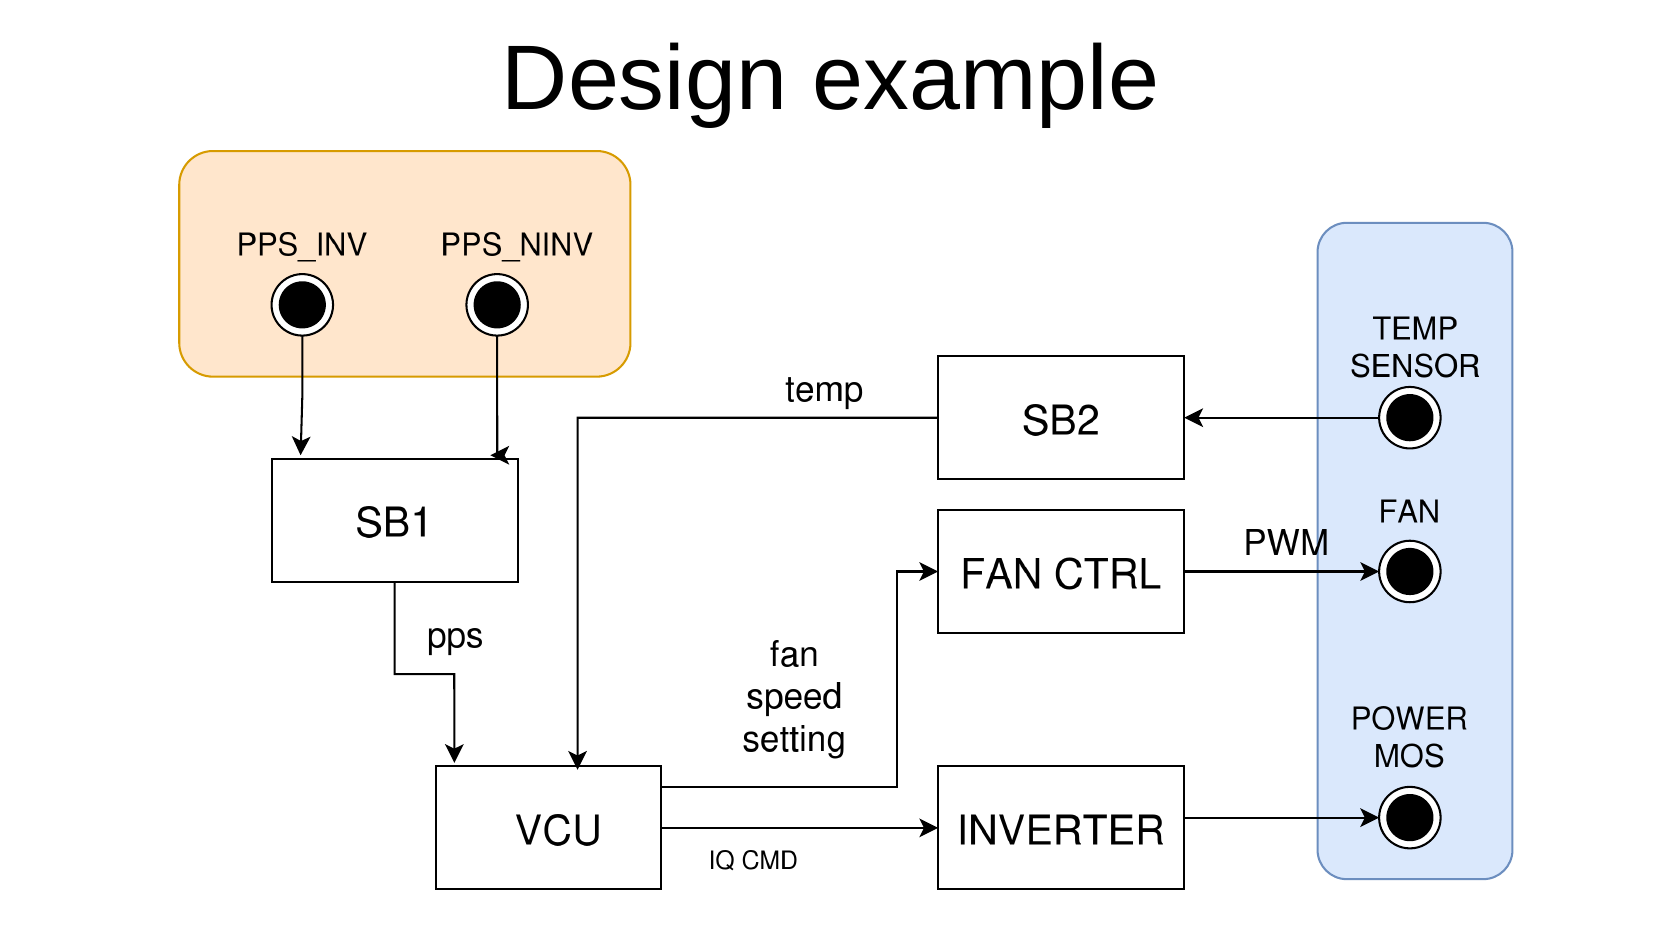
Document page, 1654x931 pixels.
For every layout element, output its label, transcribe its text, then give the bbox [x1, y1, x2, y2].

picture [178, 150, 1576, 893]
title Design example [86, 0, 1576, 156]
